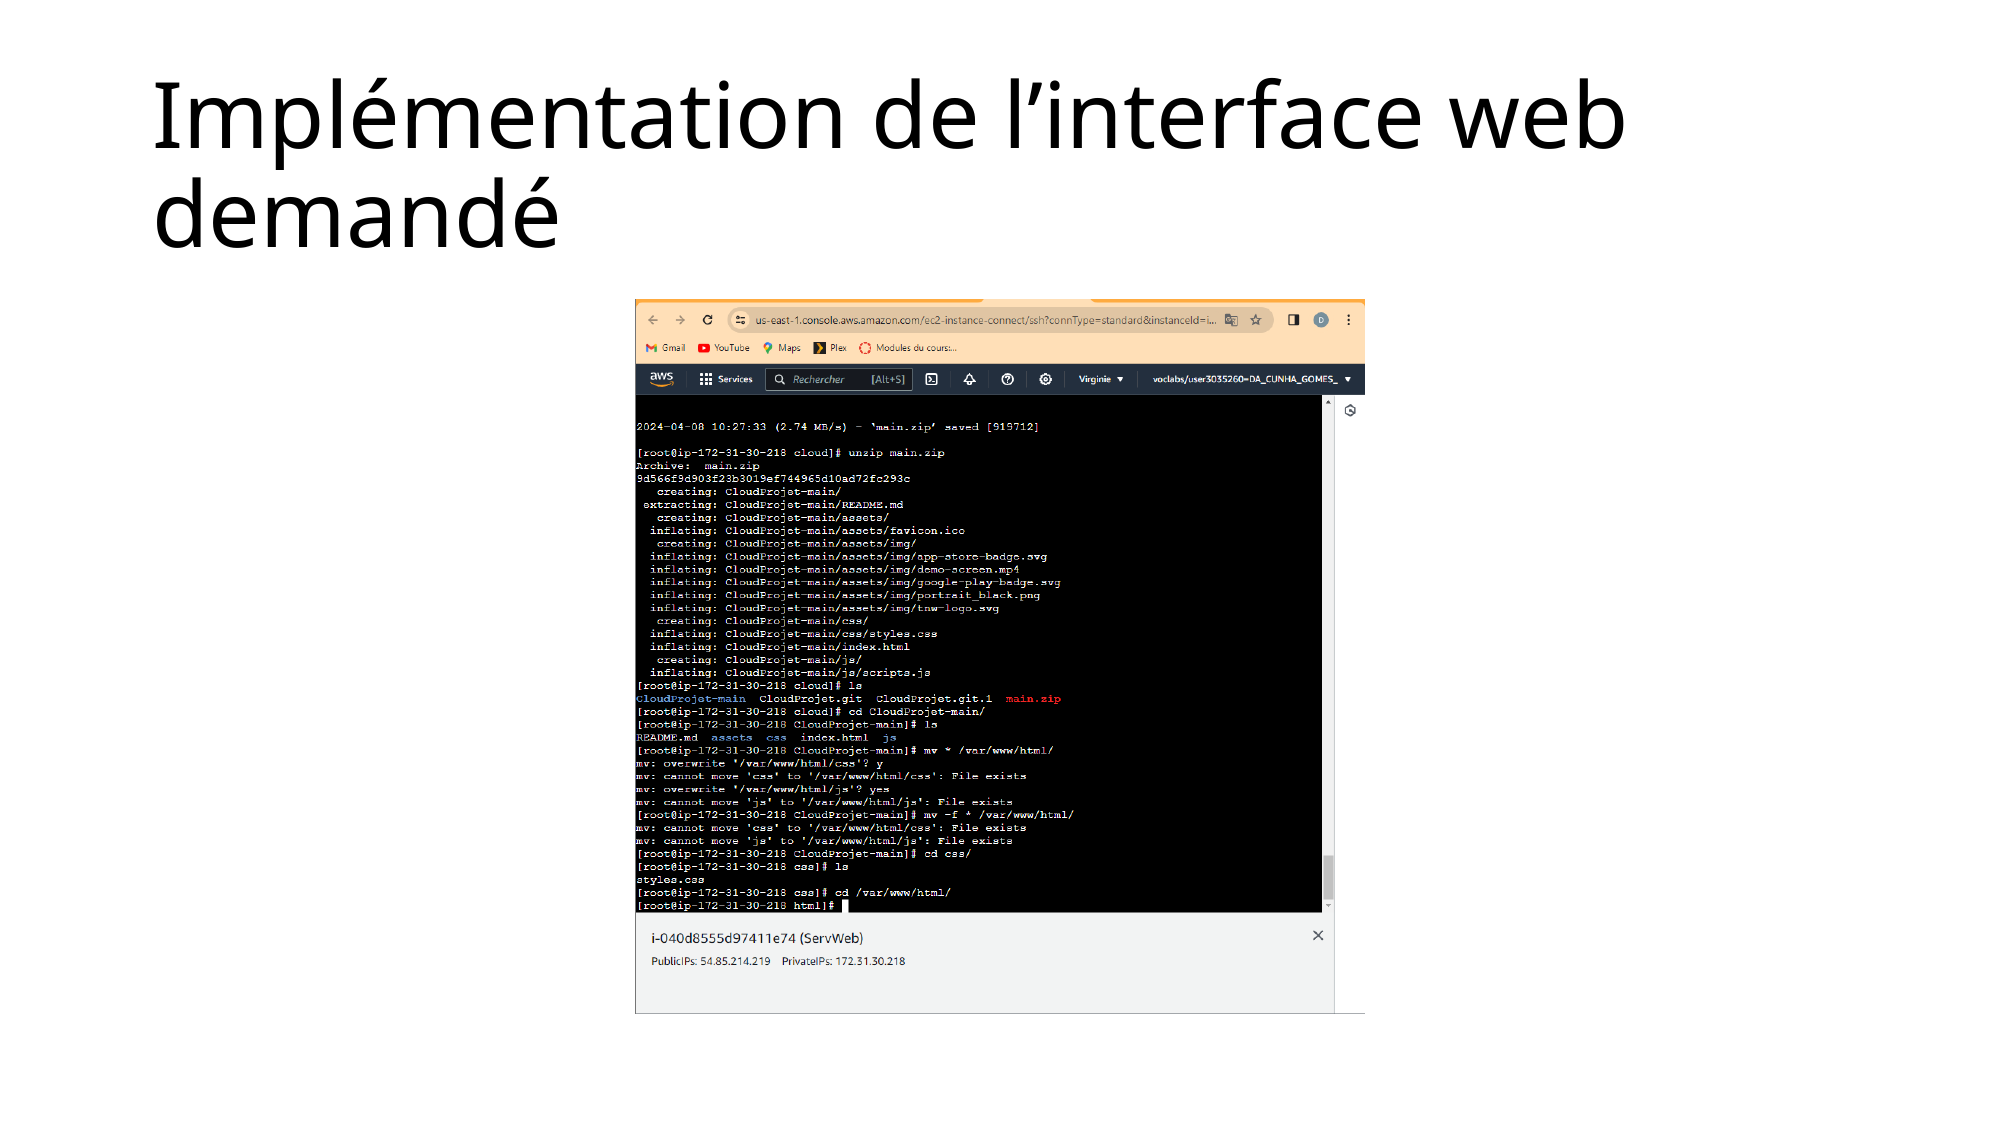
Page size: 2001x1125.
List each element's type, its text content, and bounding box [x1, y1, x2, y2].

picture [635, 299, 1365, 1014]
title Implémentation de l’interface web demandé [137, 59, 1863, 278]
